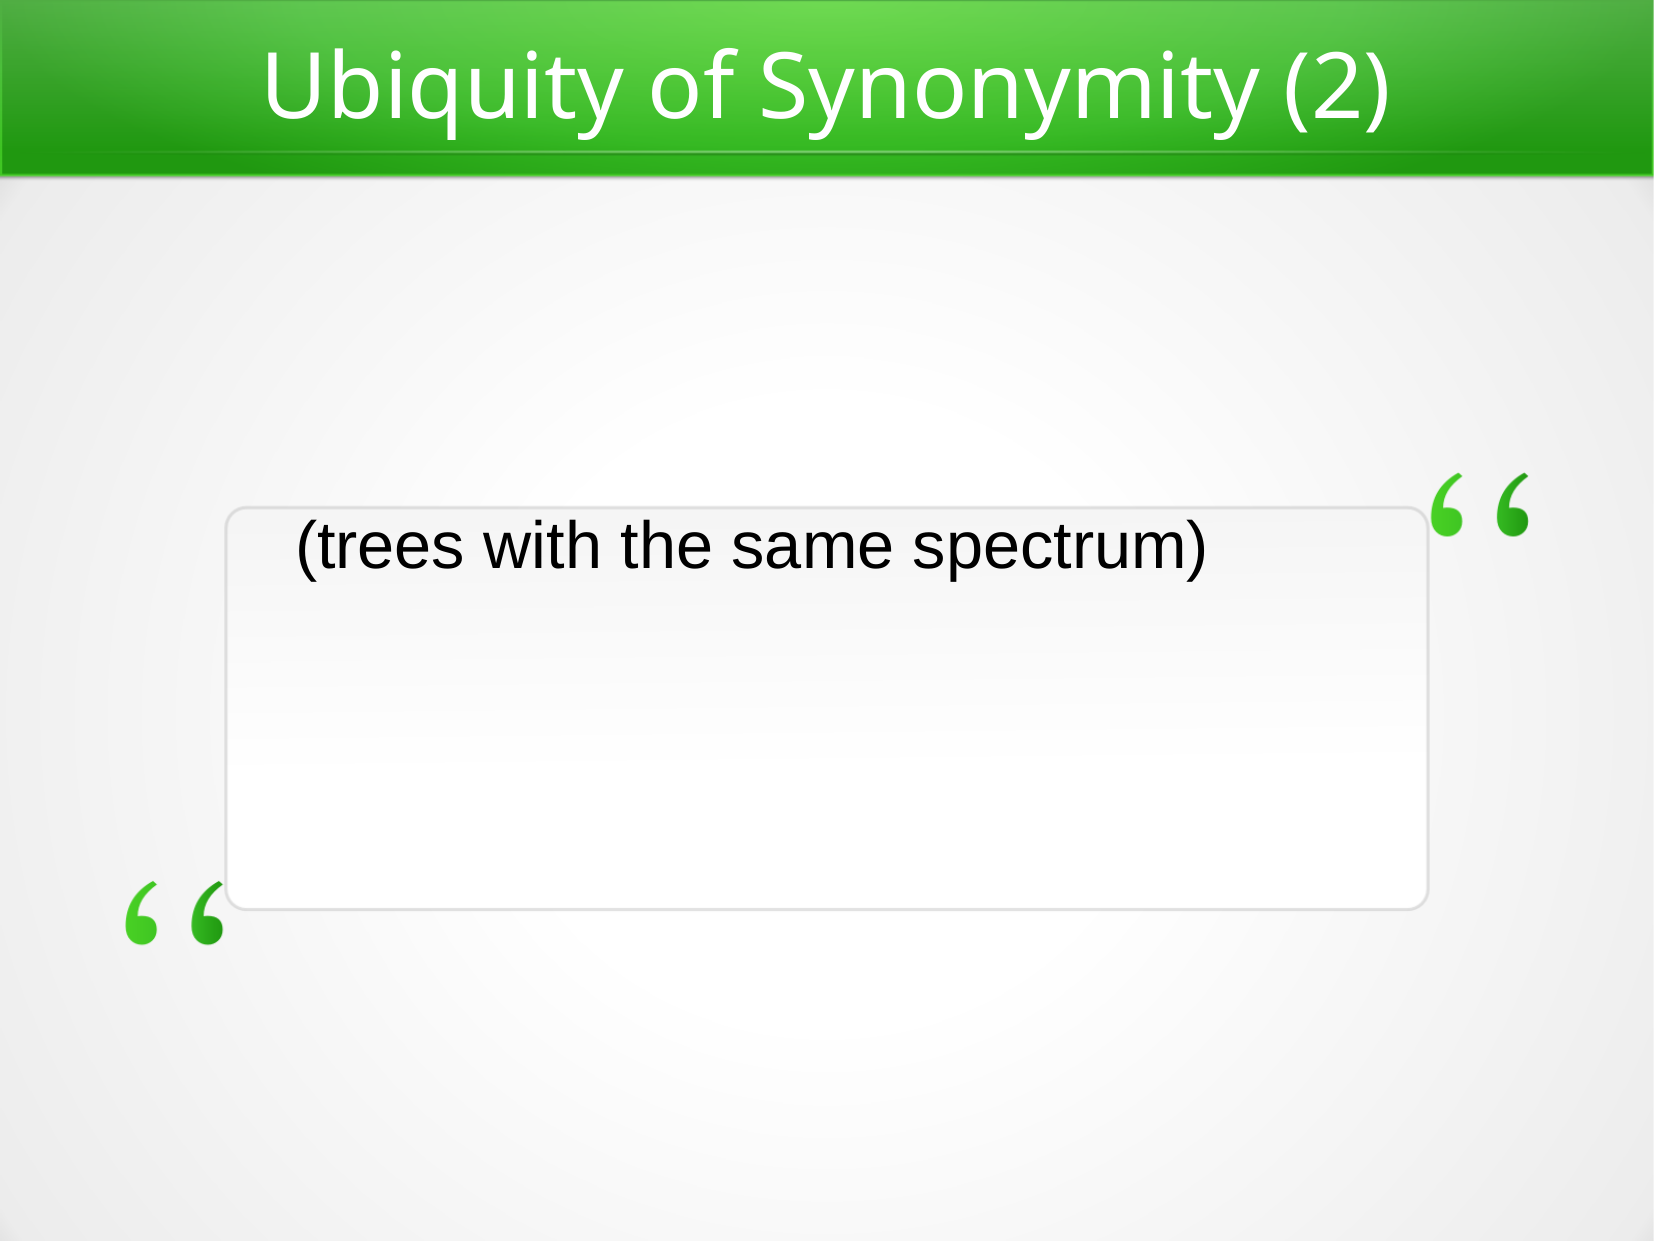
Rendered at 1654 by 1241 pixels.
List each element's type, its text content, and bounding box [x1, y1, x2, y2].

picture [0, 0, 1654, 1241]
list (trees with the same spectrum) [224, 507, 1430, 910]
title Ubiquity of Synonymity (2) [82, 11, 1571, 154]
